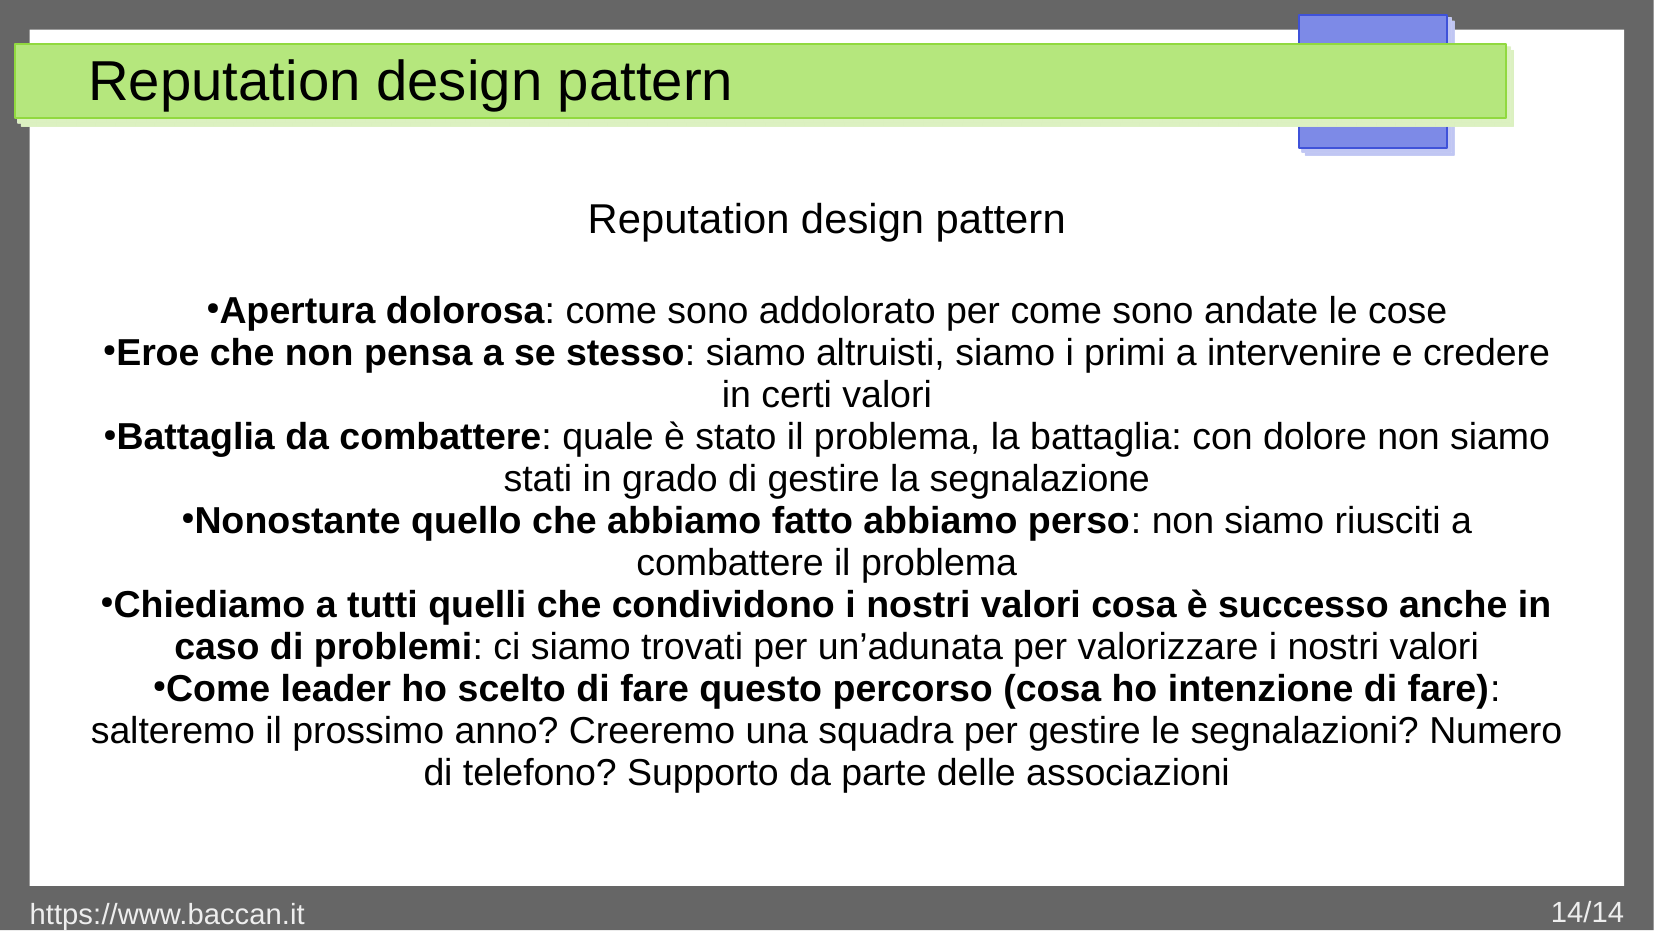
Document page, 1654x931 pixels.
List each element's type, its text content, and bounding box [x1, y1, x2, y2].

title Reputation design pattern [88, 44, 1506, 119]
subtitle Reputation design pattern Apertura dolorosa: come sono addolorato per come sono andate le cose Eroe che non pensa a se stesso: siamo altruisti, siamo i primi a intervenire e credere in certi valori Battaglia da combattere: quale è stato il problema, la battaglia: con dolore non siamo stati in grado di gestire la segnalazione Nonostante quello che abbiamo fatto abbiamo perso: non siamo riusciti a combattere il problema Chiediamo a tutti quelli che condividono i nostri valori cosa è successo anche in caso di problemi: ci siamo trovati per un’adunata per valorizzare i nostri valori Come leader ho scelto di fare questo percorso (cosa ho intenzione di fare): salteremo il prossimo anno? Creeremo una squadra per gestire le segnalazioni? Numero di telefono? Supporto da parte delle associazioni [88, 169, 1565, 820]
